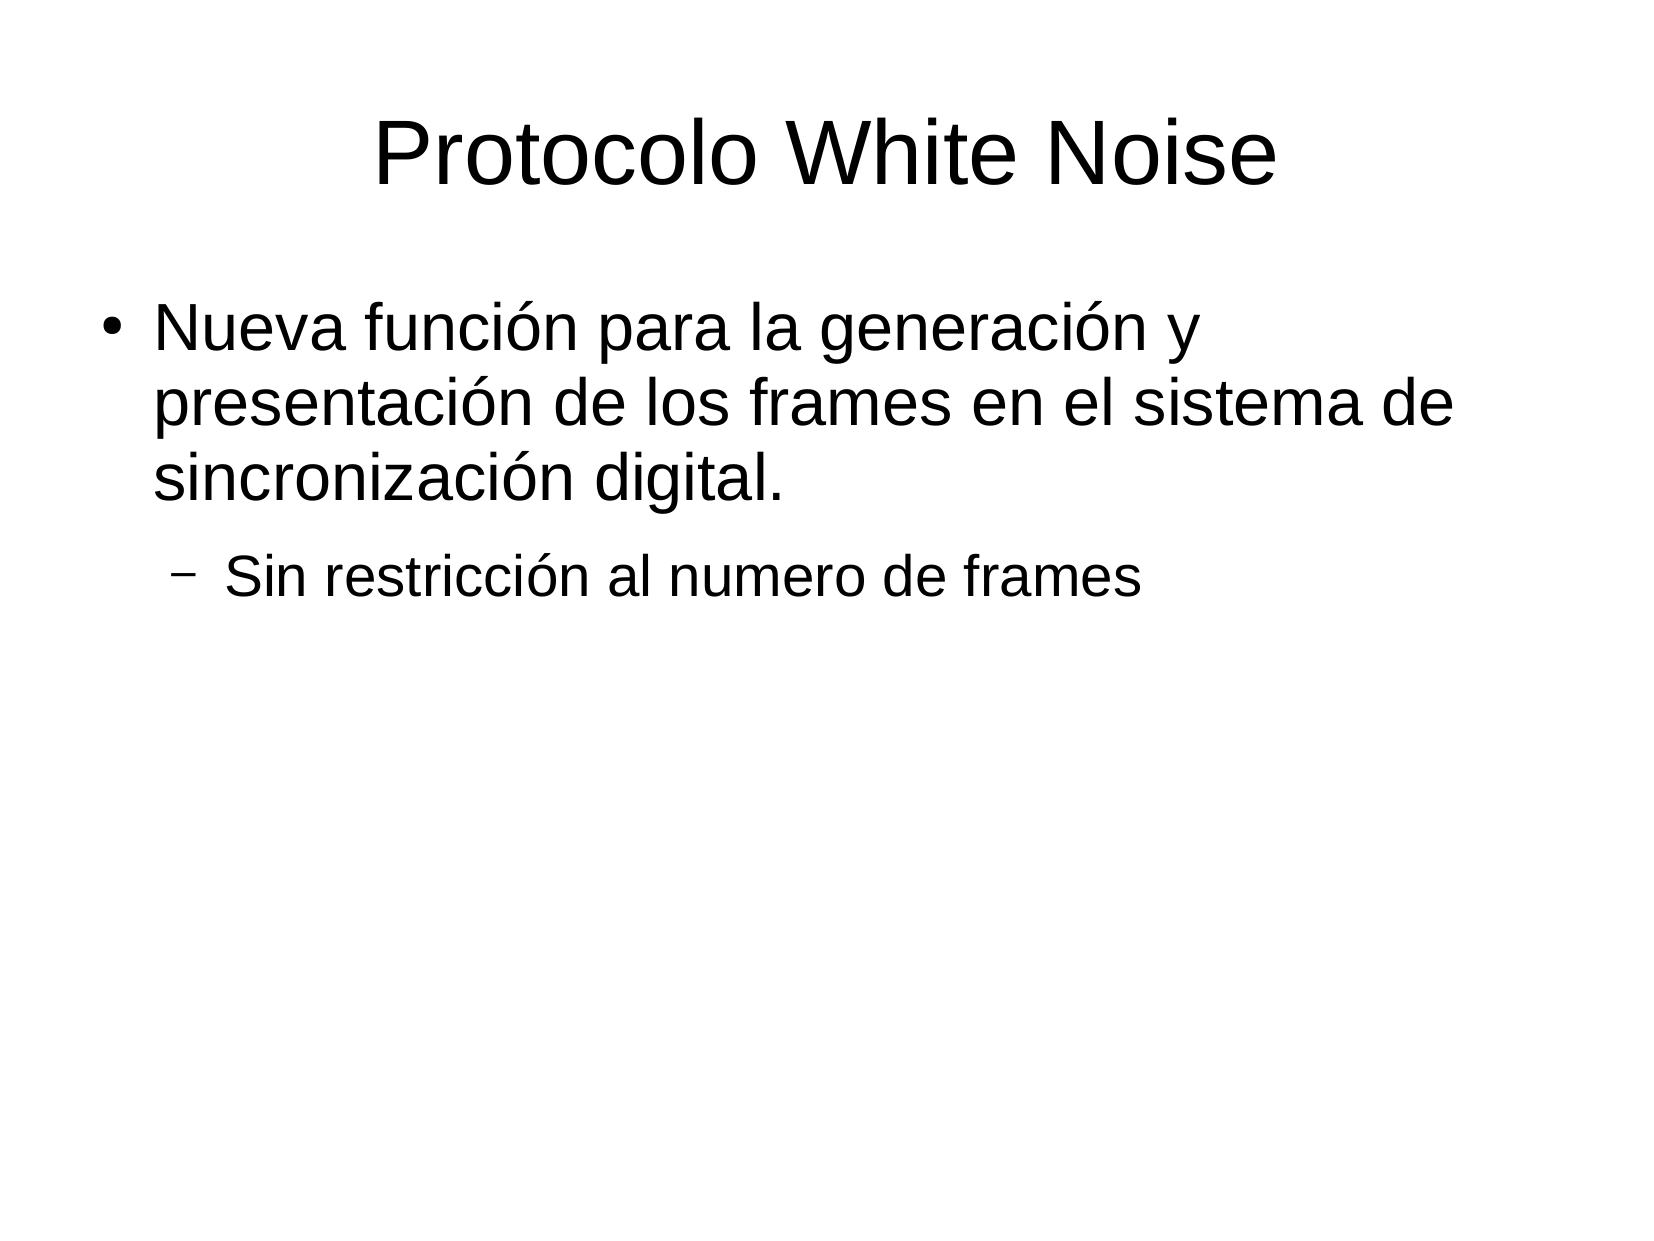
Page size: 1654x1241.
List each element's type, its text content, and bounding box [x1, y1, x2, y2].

title Protocolo White Noise [82, 49, 1571, 257]
list Nueva función para la generación y presentación de los frames en el sistema de sincronización digital. Sin restricción al numero de frames [82, 290, 1571, 1010]
